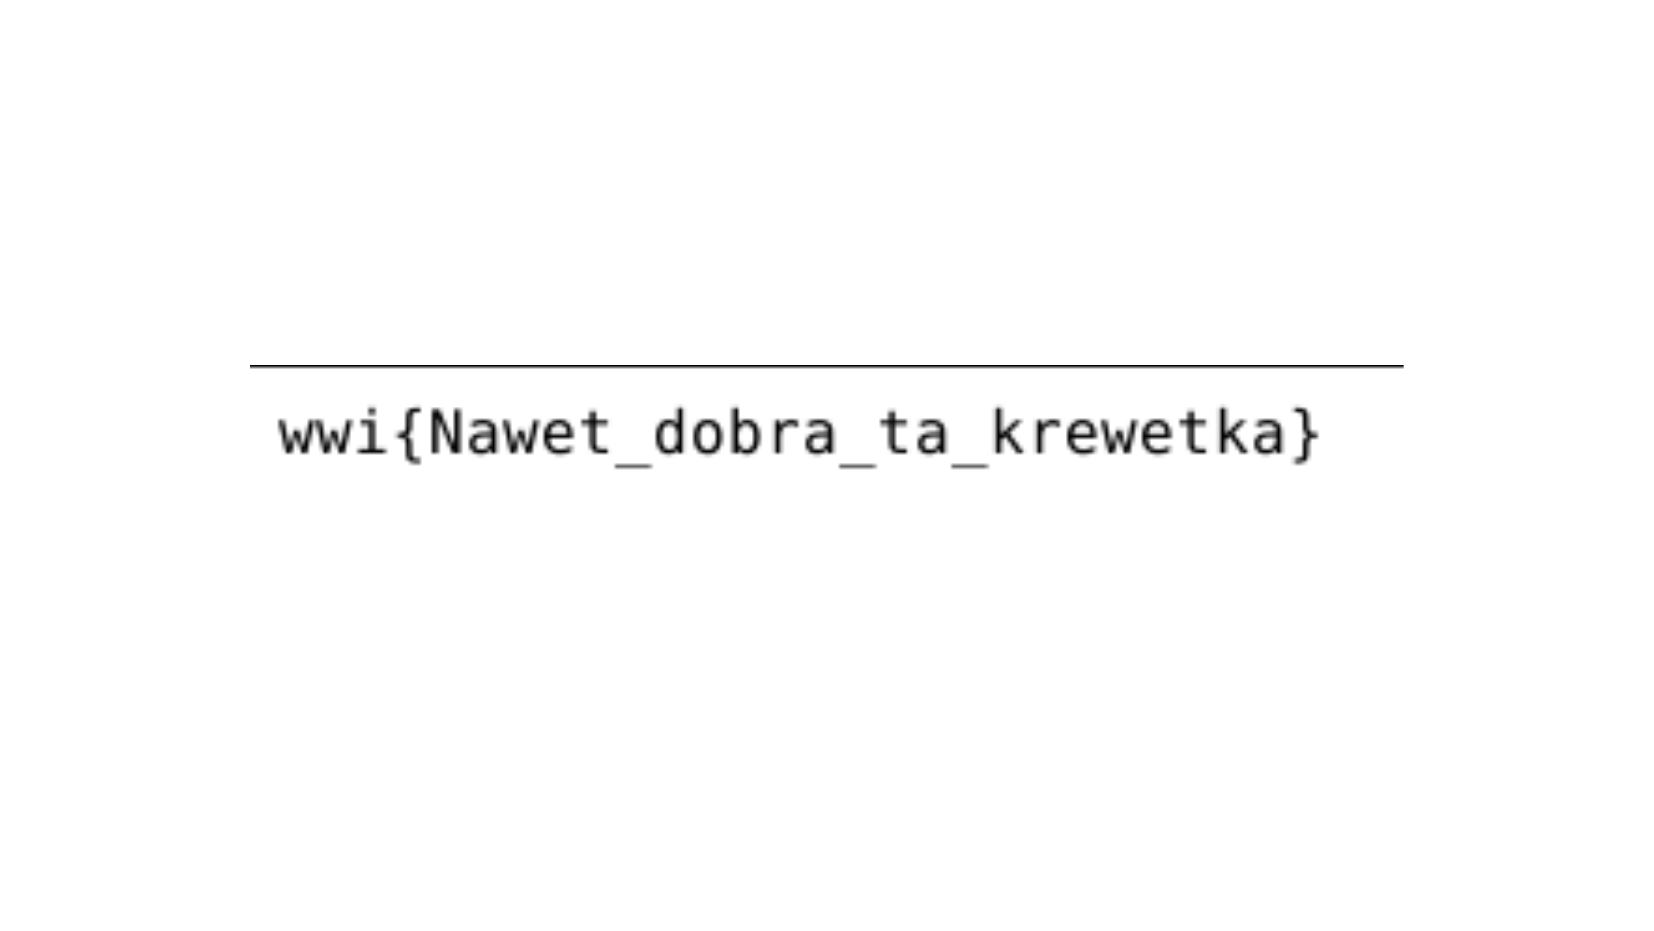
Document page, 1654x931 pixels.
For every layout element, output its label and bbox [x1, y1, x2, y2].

picture [250, 365, 1404, 565]
